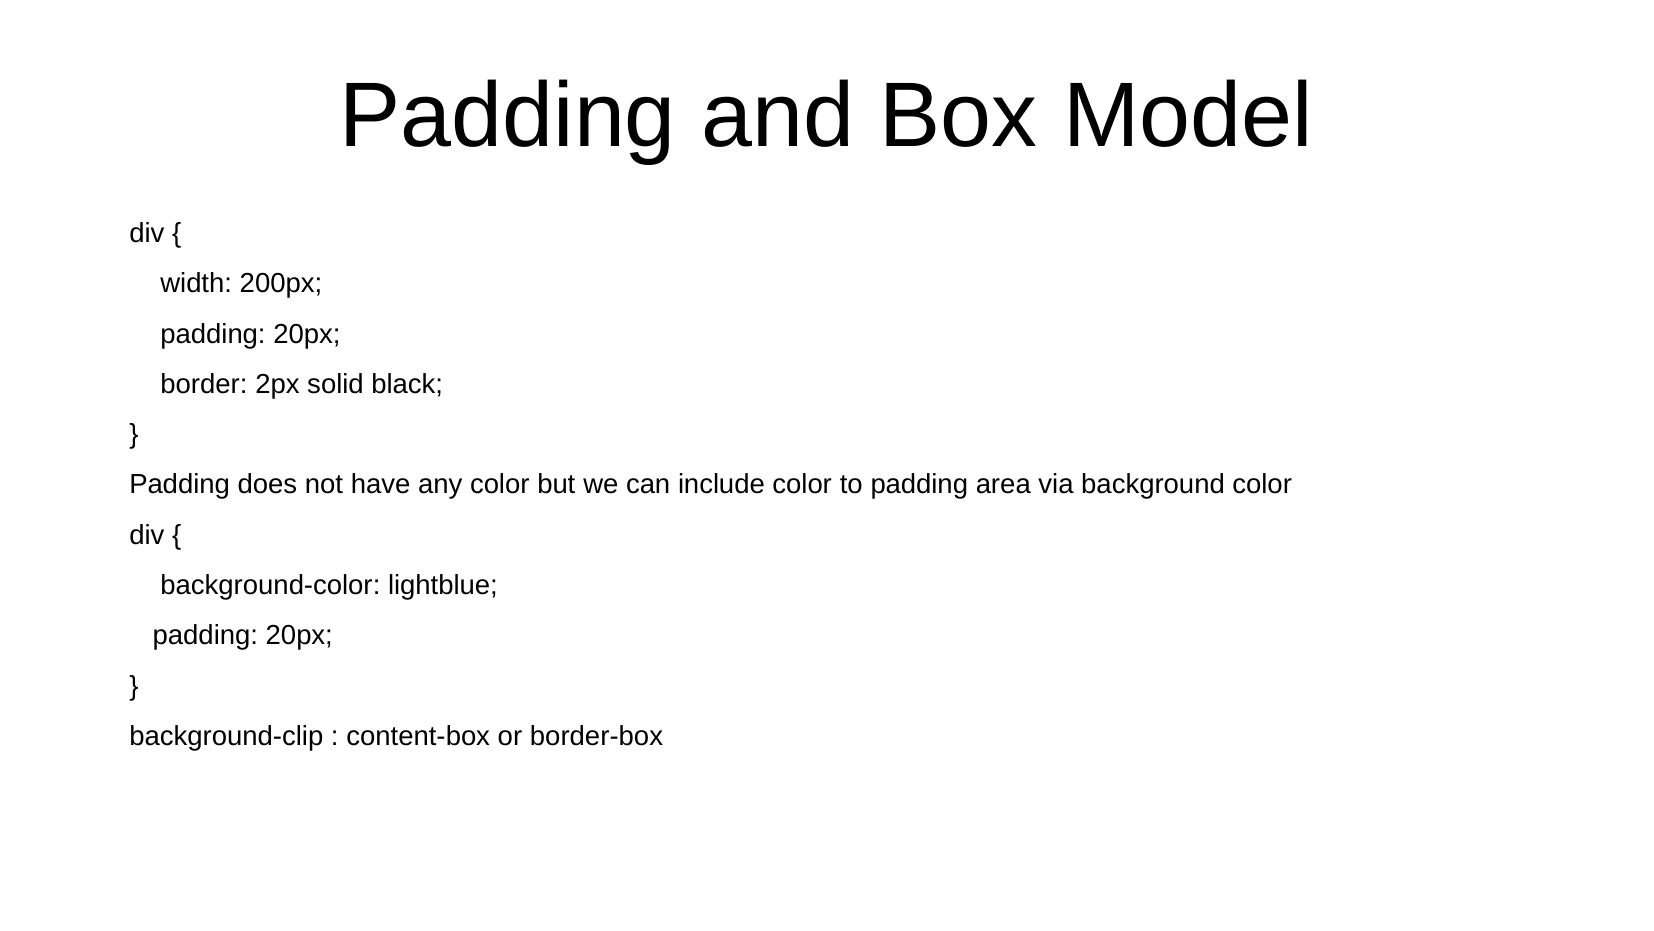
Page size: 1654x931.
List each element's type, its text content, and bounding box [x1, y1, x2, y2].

title Padding and Box Model [82, 37, 1571, 193]
list div { width: 200px; padding: 20px; border: 2px solid black; } Padding does not have any color but we can include color to padding area via background color div { background-color: lightblue; padding: 20px; } background-clip : content-box or border-box [82, 217, 1571, 758]
